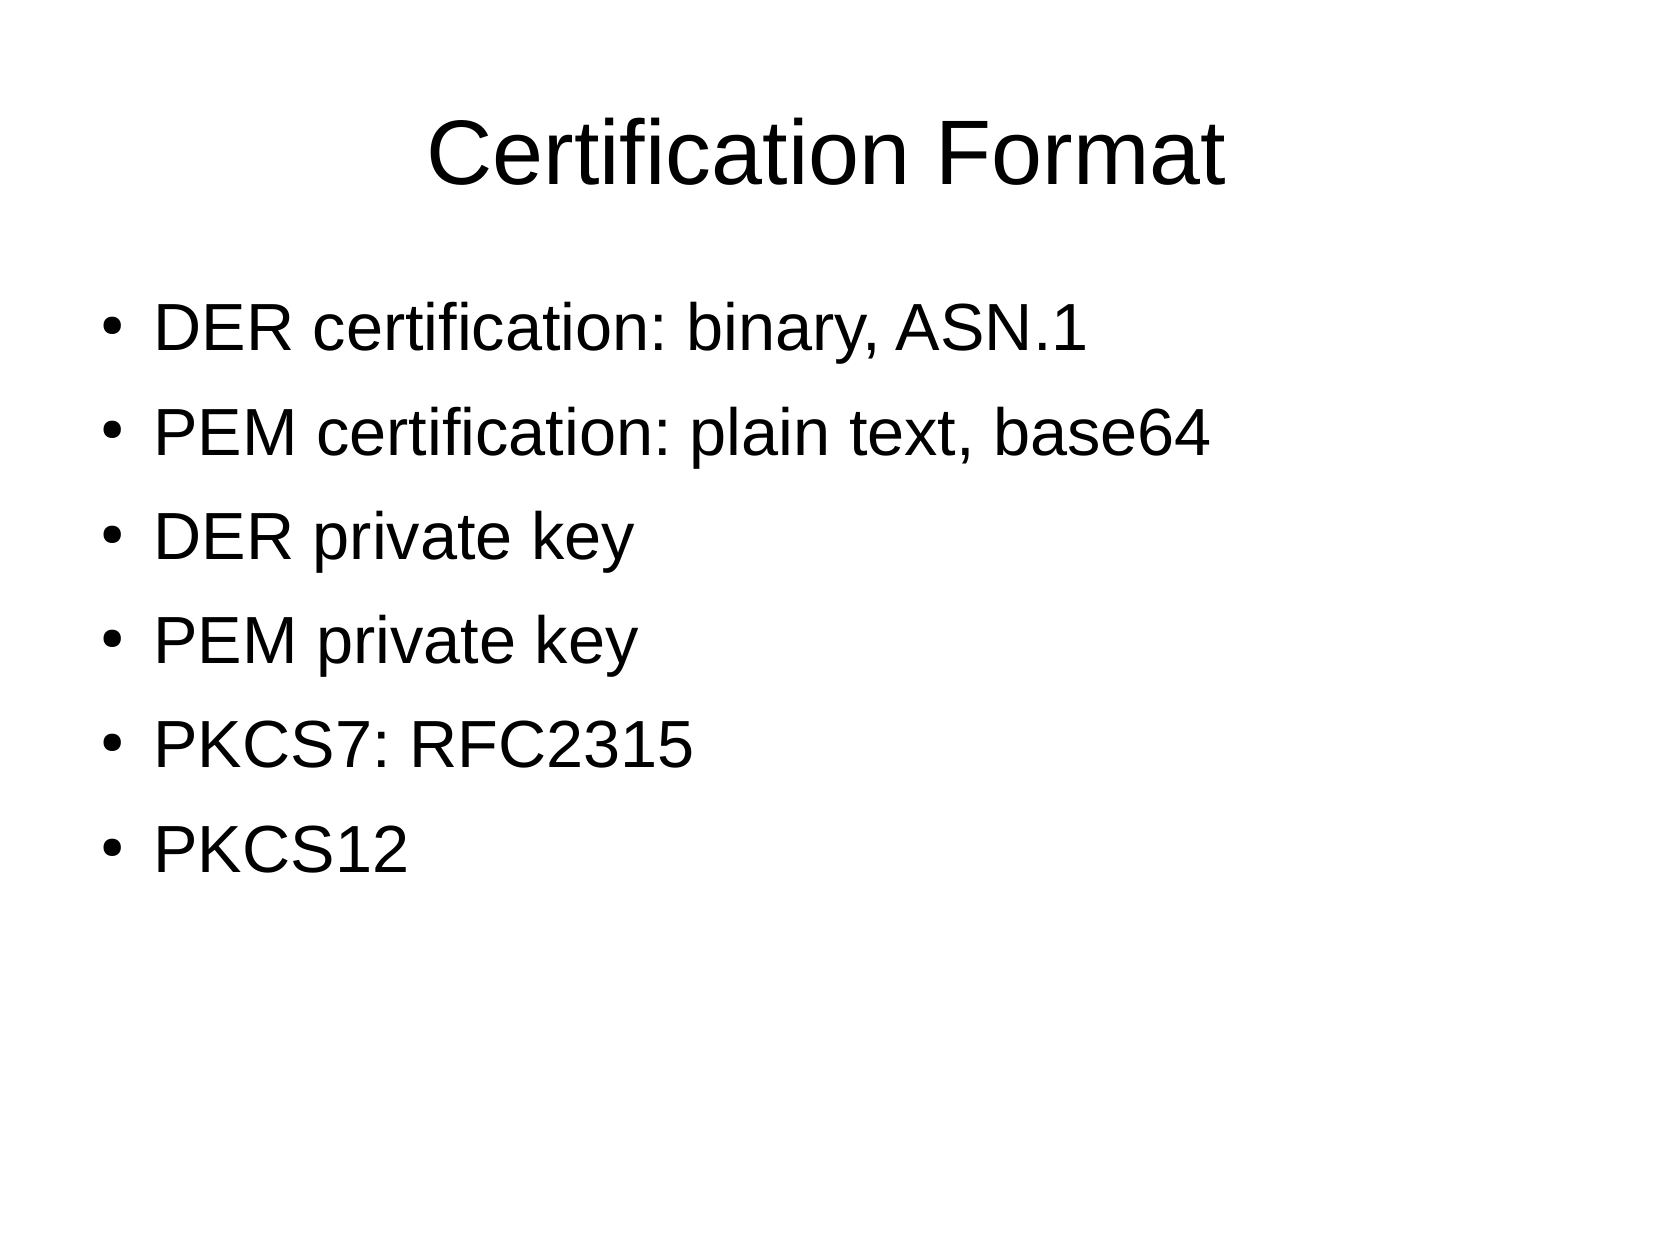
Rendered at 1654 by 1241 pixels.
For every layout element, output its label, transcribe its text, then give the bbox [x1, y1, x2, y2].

list DER certification: binary, ASN.1 PEM certification: plain text, base64 DER private key PEM private key PKCS7: RFC2315 PKCS12 [82, 290, 1571, 1010]
title Certification Format [82, 49, 1571, 257]
